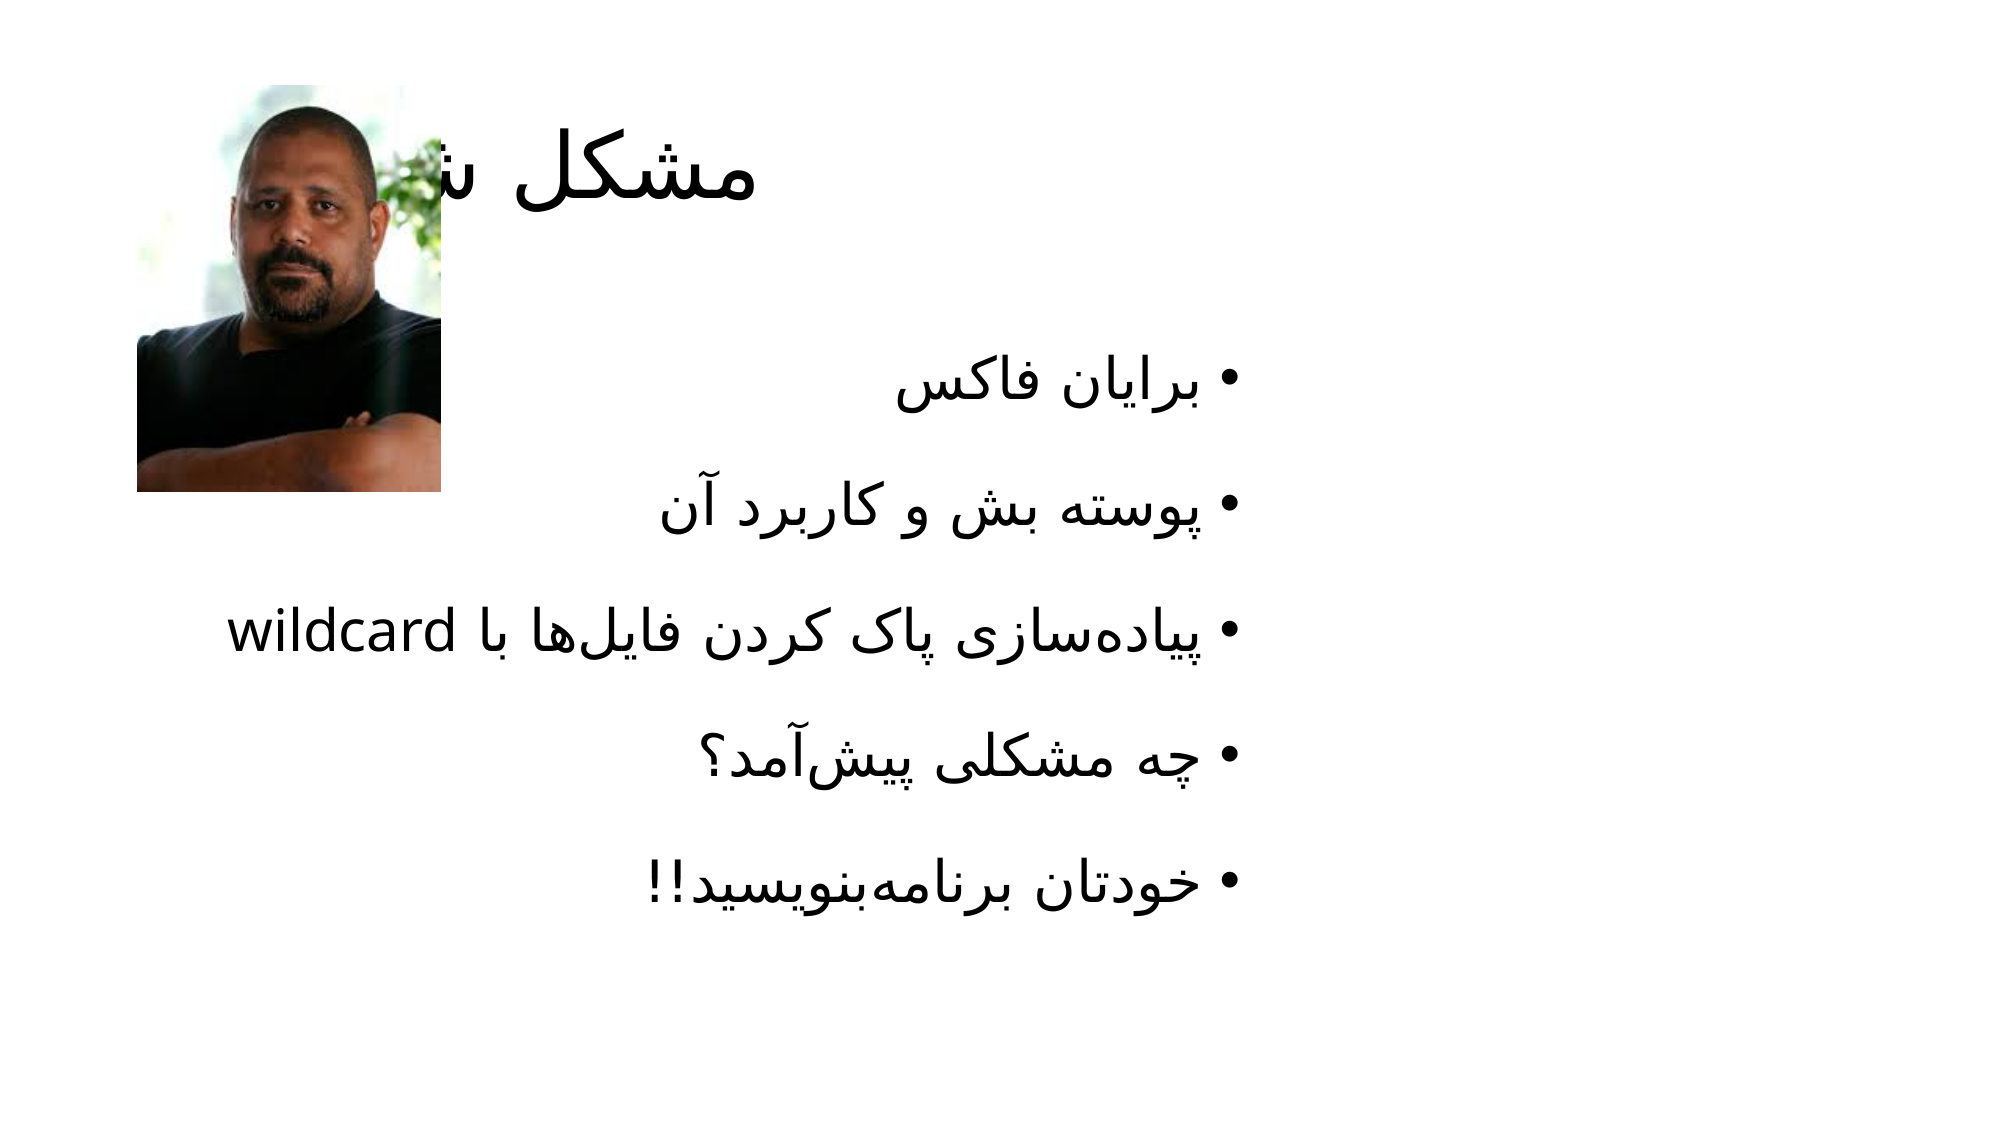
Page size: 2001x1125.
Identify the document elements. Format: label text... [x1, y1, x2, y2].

list برایان فاکس پوسته بش و کاربرد آن پیاده‌سازی پاک کردن فایل‌ها با wildcard چه مشکلی پیش‌آمد؟ خودتان برنامه‌بنویسید!! [137, 299, 1863, 1014]
title مشکل شماره ۱ [137, 59, 1863, 278]
picture [137, 85, 441, 492]
